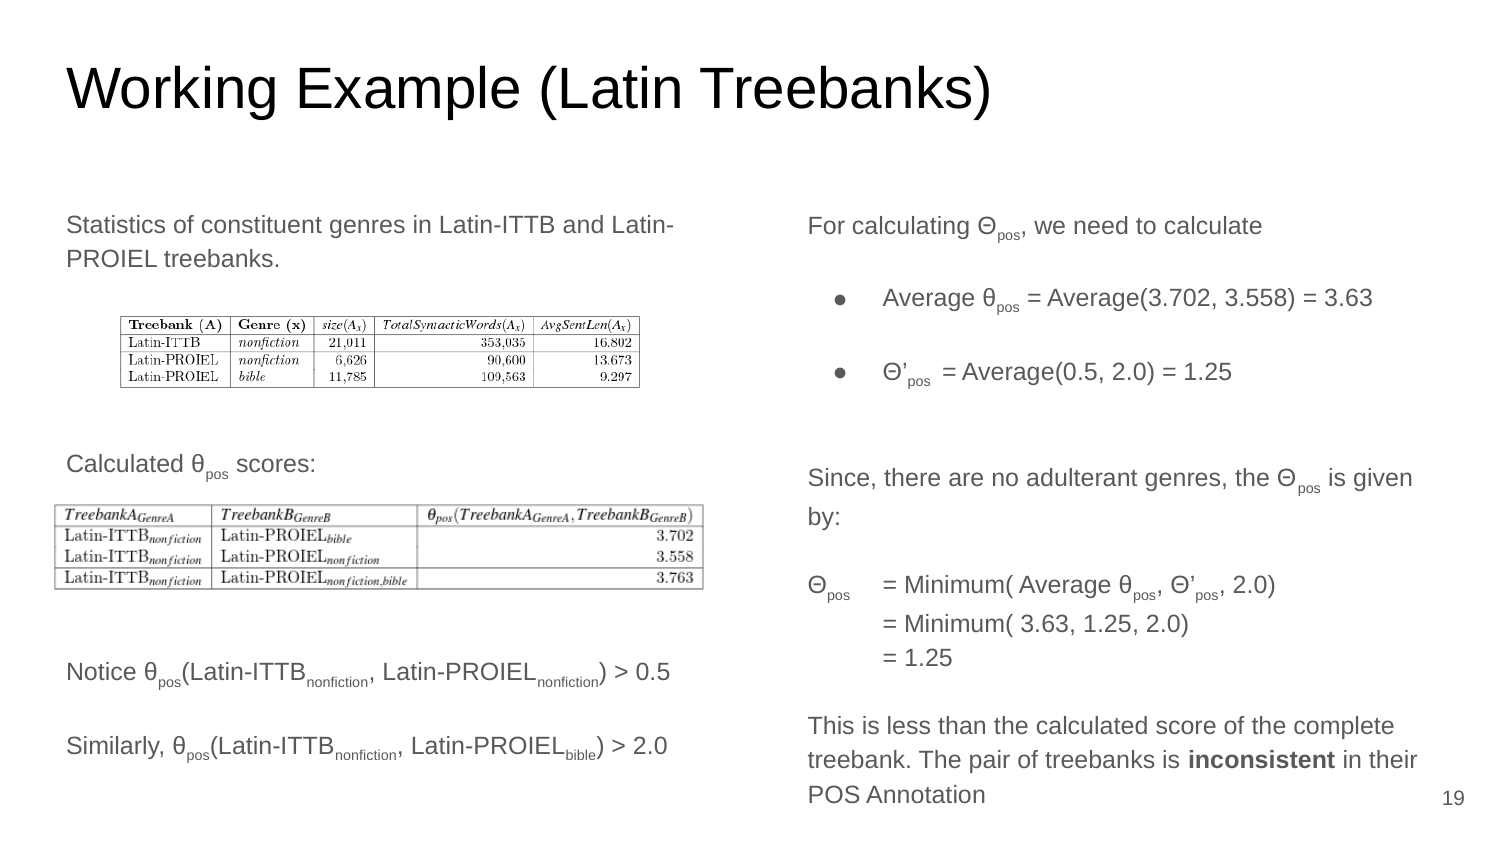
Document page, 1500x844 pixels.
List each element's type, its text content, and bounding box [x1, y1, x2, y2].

list Statistics of constituent genres in Latin-ITTB and Latin-PROIEL treebanks. Calculated θpos scores: Notice θpos(Latin-ITTBnonfiction, Latin-PROIELnonfiction) > 0.5 Similarly, θpos(Latin-ITTBnonfiction, Latin-PROIELbible) > 2.0 [51, 594, 708, 750]
list Statistics of constituent genres in Latin-ITTB and Latin-PROIEL treebanks. Calculated θpos scores: Notice θpos(Latin-ITTBnonfiction, Latin-PROIELnonfiction) > 0.5 Similarly, θpos(Latin-ITTBnonfiction, Latin-PROIELbible) > 2.0 [51, 189, 708, 501]
list For calculating Θpos, we need to calculate Average θpos = Average(3.702, 3.558) = 3.63 Θ’pos = Average(0.5, 2.0) = 1.25 Since, there are no adulterant genres, the Θpos is given by: Θpos = Minimum( Average θpos, Θ’pos, 2.0) = Minimum( 3.63, 1.25, 2.0) = 1.25 This is less than the calculated score of the complete treebank. The pair of treebanks is inconsistent in their POS Annotation [792, 189, 1449, 750]
title Working Example (Latin Treebanks) [51, 35, 1449, 130]
slide_number 1 [1389, 764, 1480, 830]
picture [114, 313, 645, 390]
picture [51, 501, 708, 594]
